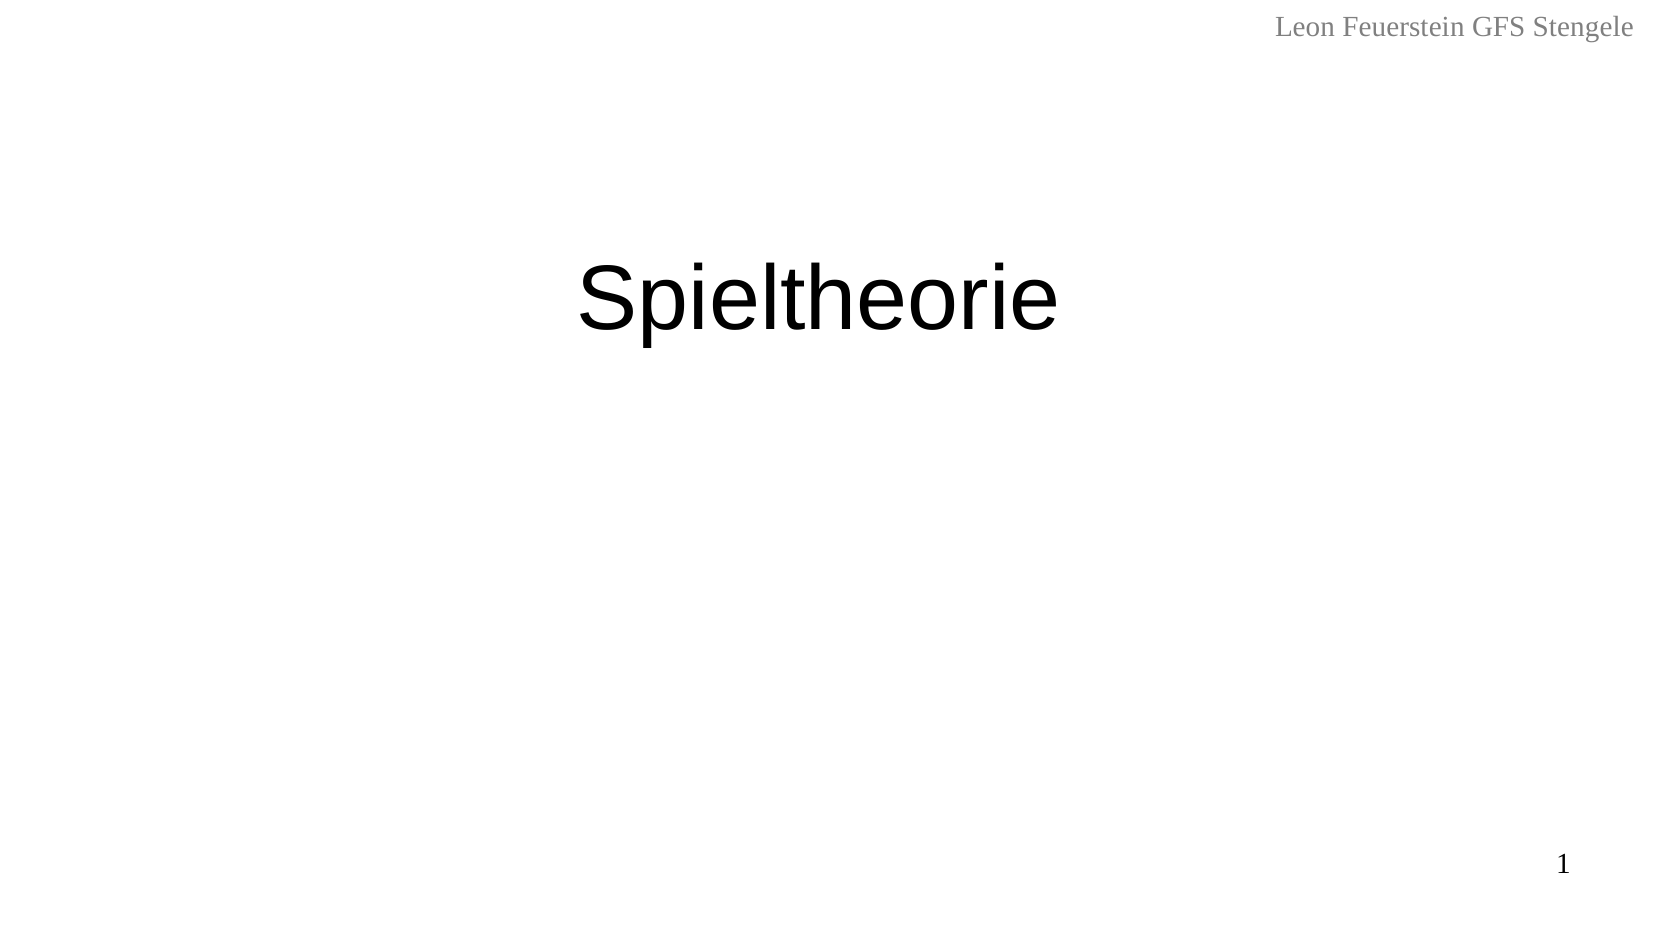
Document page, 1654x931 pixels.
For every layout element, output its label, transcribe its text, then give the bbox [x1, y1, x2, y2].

title Spieltheorie [75, 219, 1564, 376]
